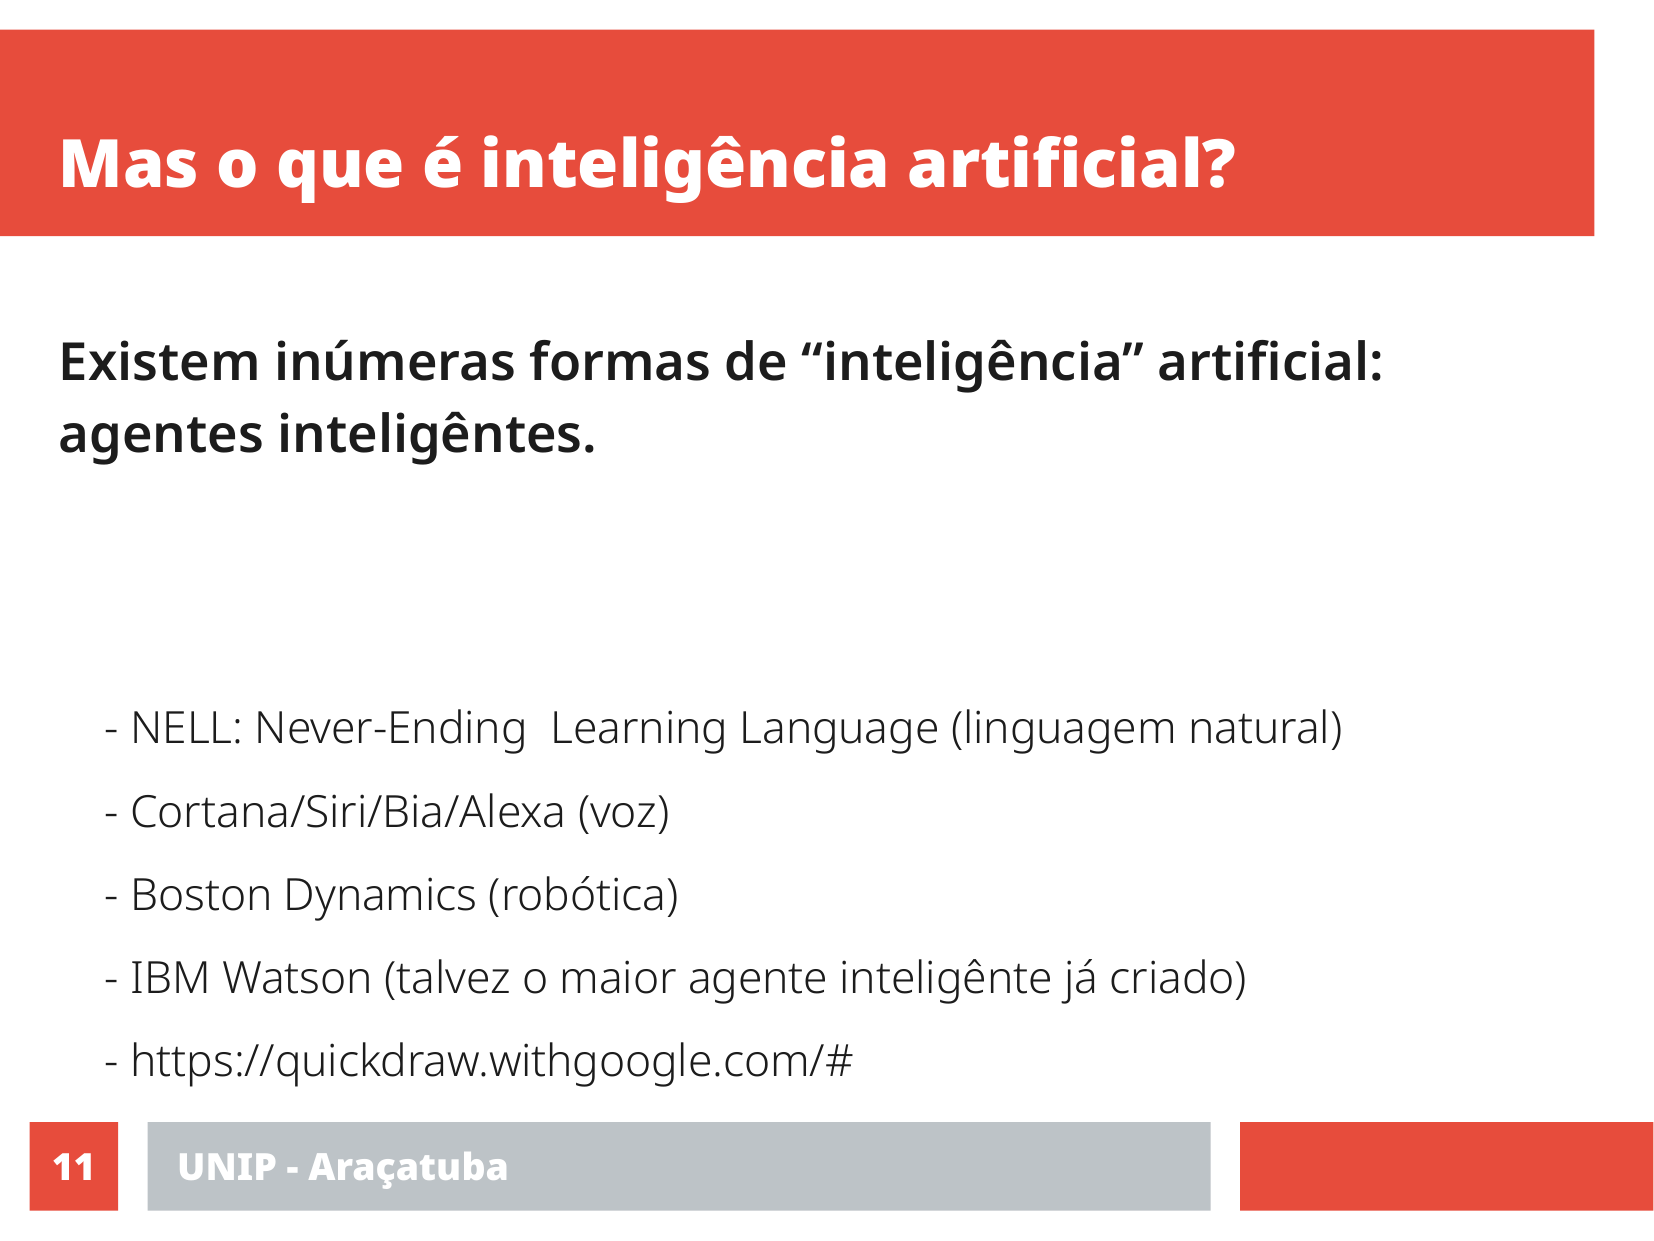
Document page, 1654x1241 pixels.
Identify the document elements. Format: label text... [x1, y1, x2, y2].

list Existem inúmeras formas de “inteligência” artificial: agentes inteligêntes. - NELL: Never-Ending Learning Language (linguagem natural) - Cortana/Siri/Bia/Alexa (voz) - Boston Dynamics (robótica) - IBM Watson (talvez o maior agente inteligênte já criado) - https://quickdraw.withgoogle.com/# [59, 324, 1565, 1093]
title Mas o que é inteligência artificial? [59, 59, 1595, 207]
